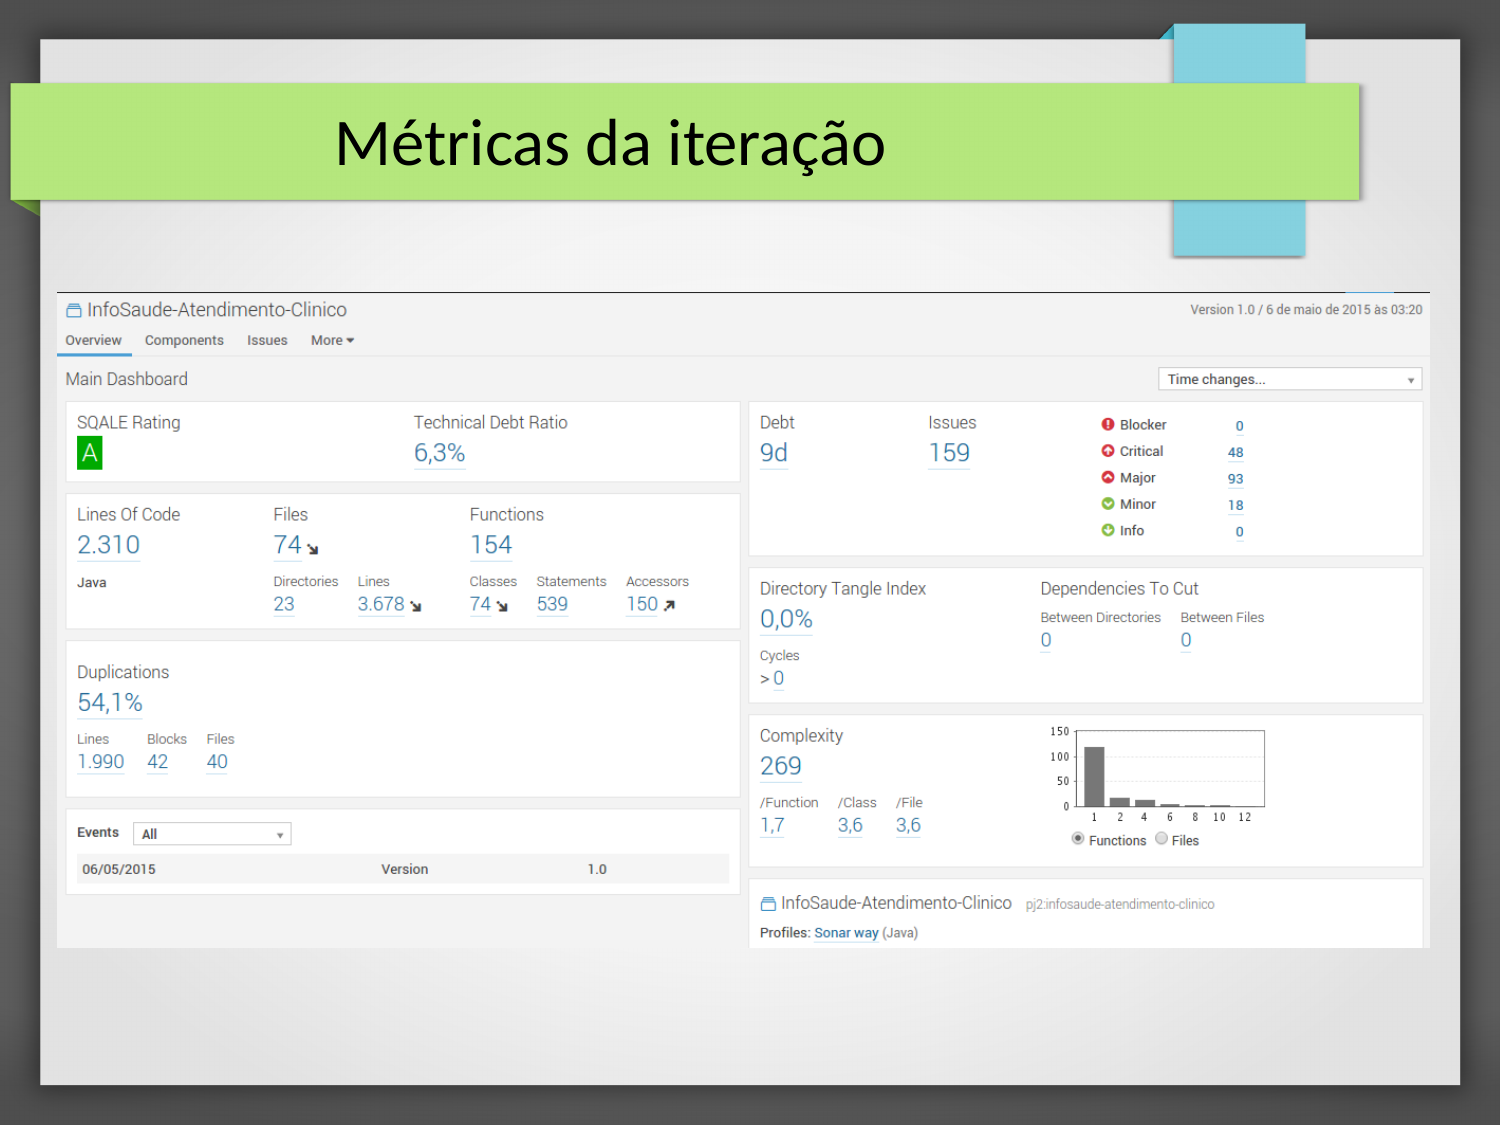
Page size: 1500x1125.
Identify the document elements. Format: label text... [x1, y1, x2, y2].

picture [0, 0, 1500, 1125]
text_box Métricas da iteração [75, 85, 1147, 193]
